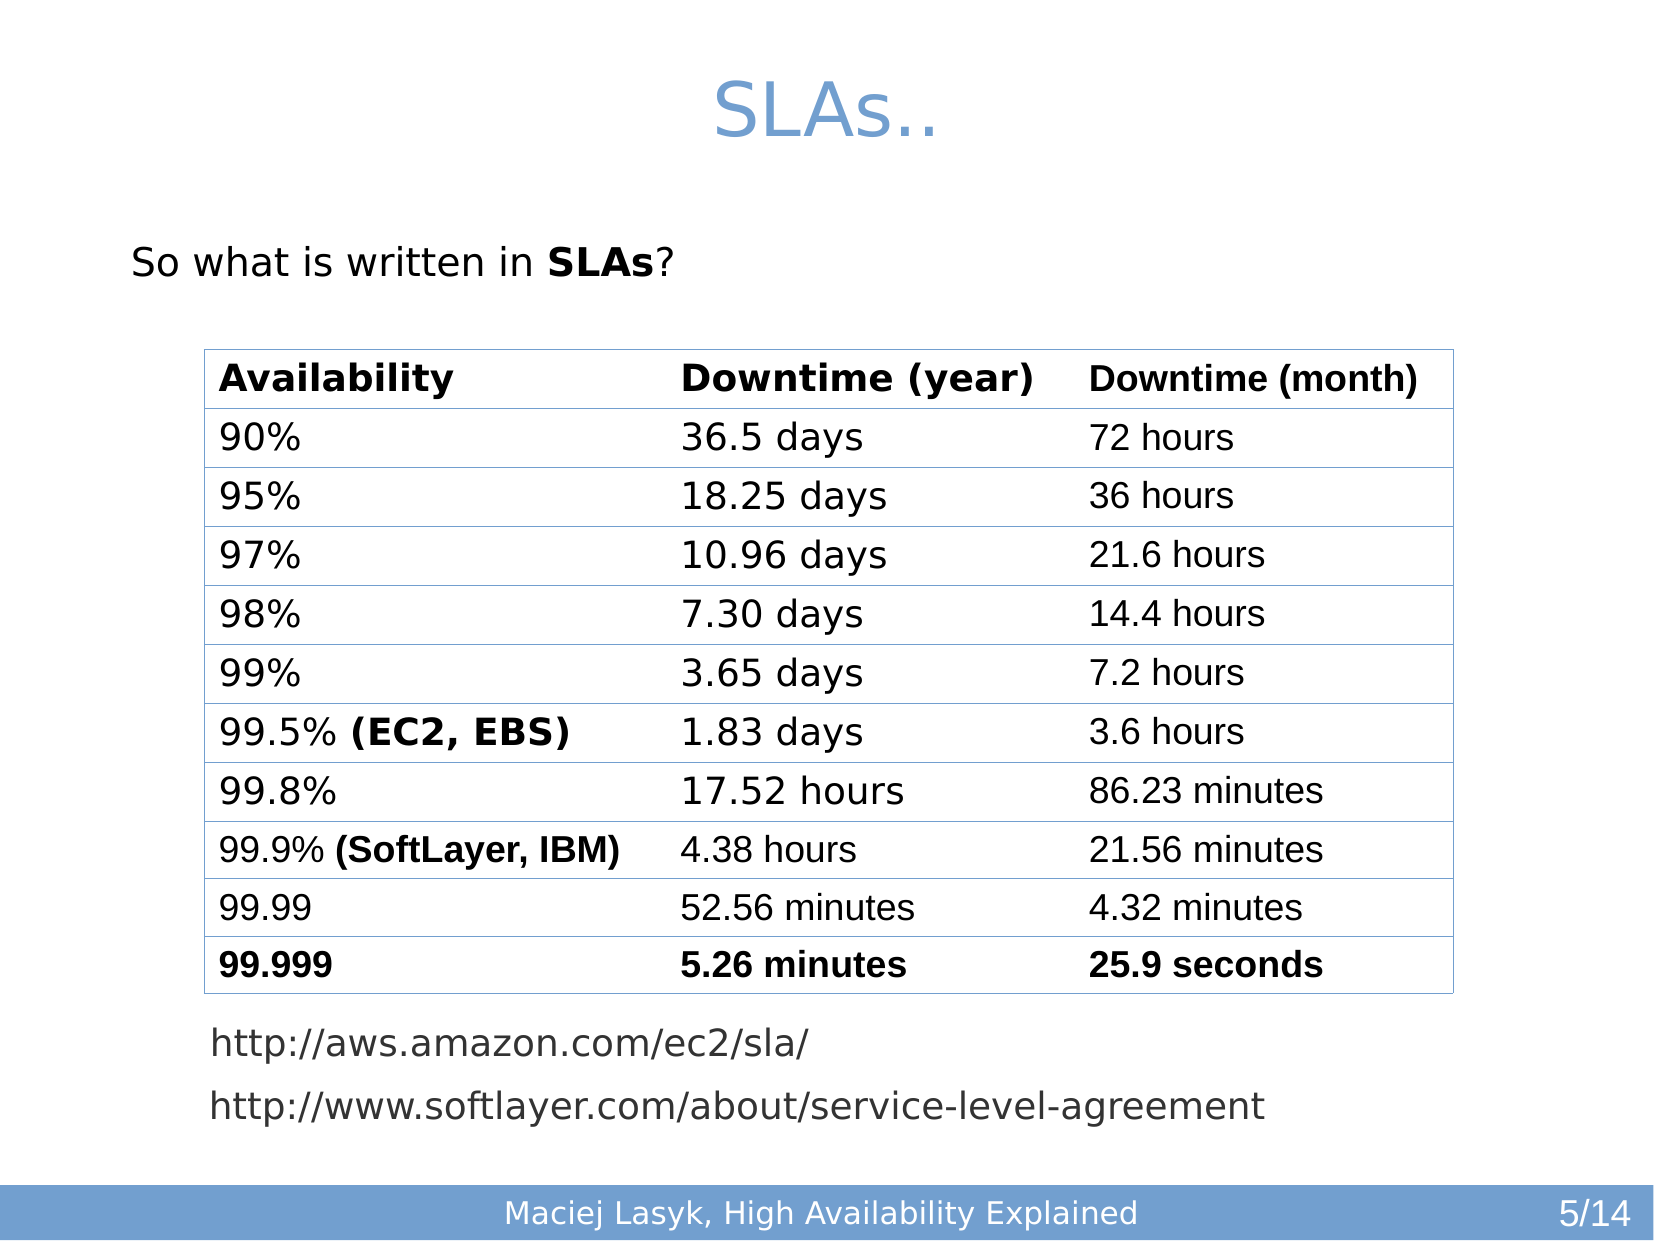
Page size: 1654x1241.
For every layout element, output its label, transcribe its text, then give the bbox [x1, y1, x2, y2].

text_box SLAs.. [697, 60, 956, 163]
table_cell 3.6 hours [1074, 704, 1453, 762]
table_cell 99.9% (SoftLayer, IBM) [205, 822, 666, 878]
table_cell 36.5 days [666, 409, 1074, 467]
table_cell 10.96 days [666, 527, 1074, 585]
table_cell 36 hours [1074, 468, 1453, 526]
text_box [1647, 1185, 1654, 1241]
table_cell 21.56 minutes [1074, 822, 1453, 878]
table_cell 97% [205, 527, 666, 585]
table_cell 21.6 hours [1074, 527, 1453, 585]
table_cell 14.4 hours [1074, 586, 1453, 644]
table_cell 99% [205, 645, 666, 703]
text_box [0, 1185, 1533, 1241]
text_box 5/14 [1533, 1185, 1647, 1241]
table_cell 7.2 hours [1074, 645, 1453, 703]
table_cell 4.32 minutes [1074, 879, 1453, 936]
table_cell 3.65 days [666, 645, 1074, 703]
table_cell 5.26 minutes [666, 937, 1074, 993]
table_header Downtime (year) [666, 350, 1074, 408]
table_cell 17.52 hours [666, 763, 1074, 821]
text_box http://www.softlayer.com/about/service-level-agreement [194, 1077, 1282, 1137]
table_cell 4.38 hours [666, 822, 1074, 878]
text_box So what is written in SLAs? [116, 232, 691, 294]
table_cell 99.8% [205, 763, 666, 821]
table_header Availability [205, 350, 666, 408]
table_cell 98% [205, 586, 666, 644]
text_box Maciej Lasyk, High Availability Explained [489, 1188, 1165, 1240]
table_cell 52.56 minutes [666, 879, 1074, 936]
table_cell 72 hours [1074, 409, 1453, 467]
table_cell 90% [205, 409, 666, 467]
table_cell 1.83 days [666, 704, 1074, 762]
table_header Downtime (month) [1074, 350, 1453, 408]
text_box http://aws.amazon.com/ec2/sla/ [195, 1014, 825, 1073]
table_cell 86.23 minutes [1074, 763, 1453, 821]
table_cell 99.5% (EC2, EBS) [205, 704, 666, 762]
table_cell 99.99 [205, 879, 666, 936]
table_cell 25.9 seconds [1074, 937, 1453, 993]
table_cell 95% [205, 468, 666, 526]
table_cell 18.25 days [666, 468, 1074, 526]
table_cell 7.30 days [666, 586, 1074, 644]
table_cell 99.999 [205, 937, 666, 993]
